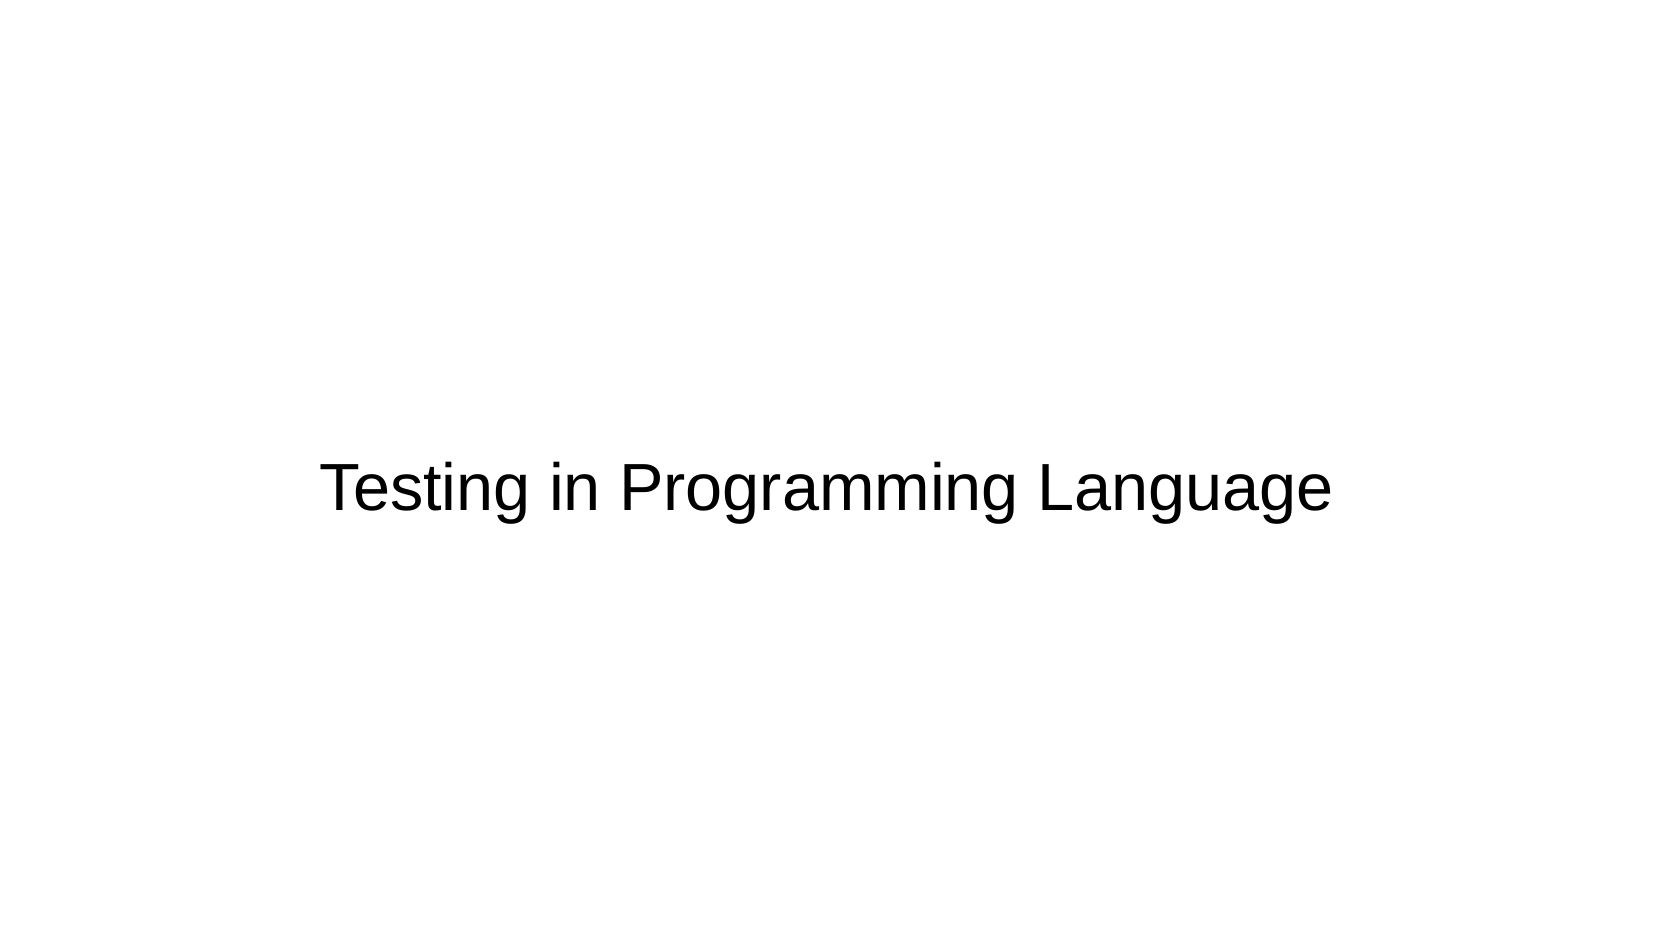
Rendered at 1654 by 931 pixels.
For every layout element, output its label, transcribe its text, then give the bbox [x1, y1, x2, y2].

subtitle Testing in Programming Language [82, 217, 1571, 758]
